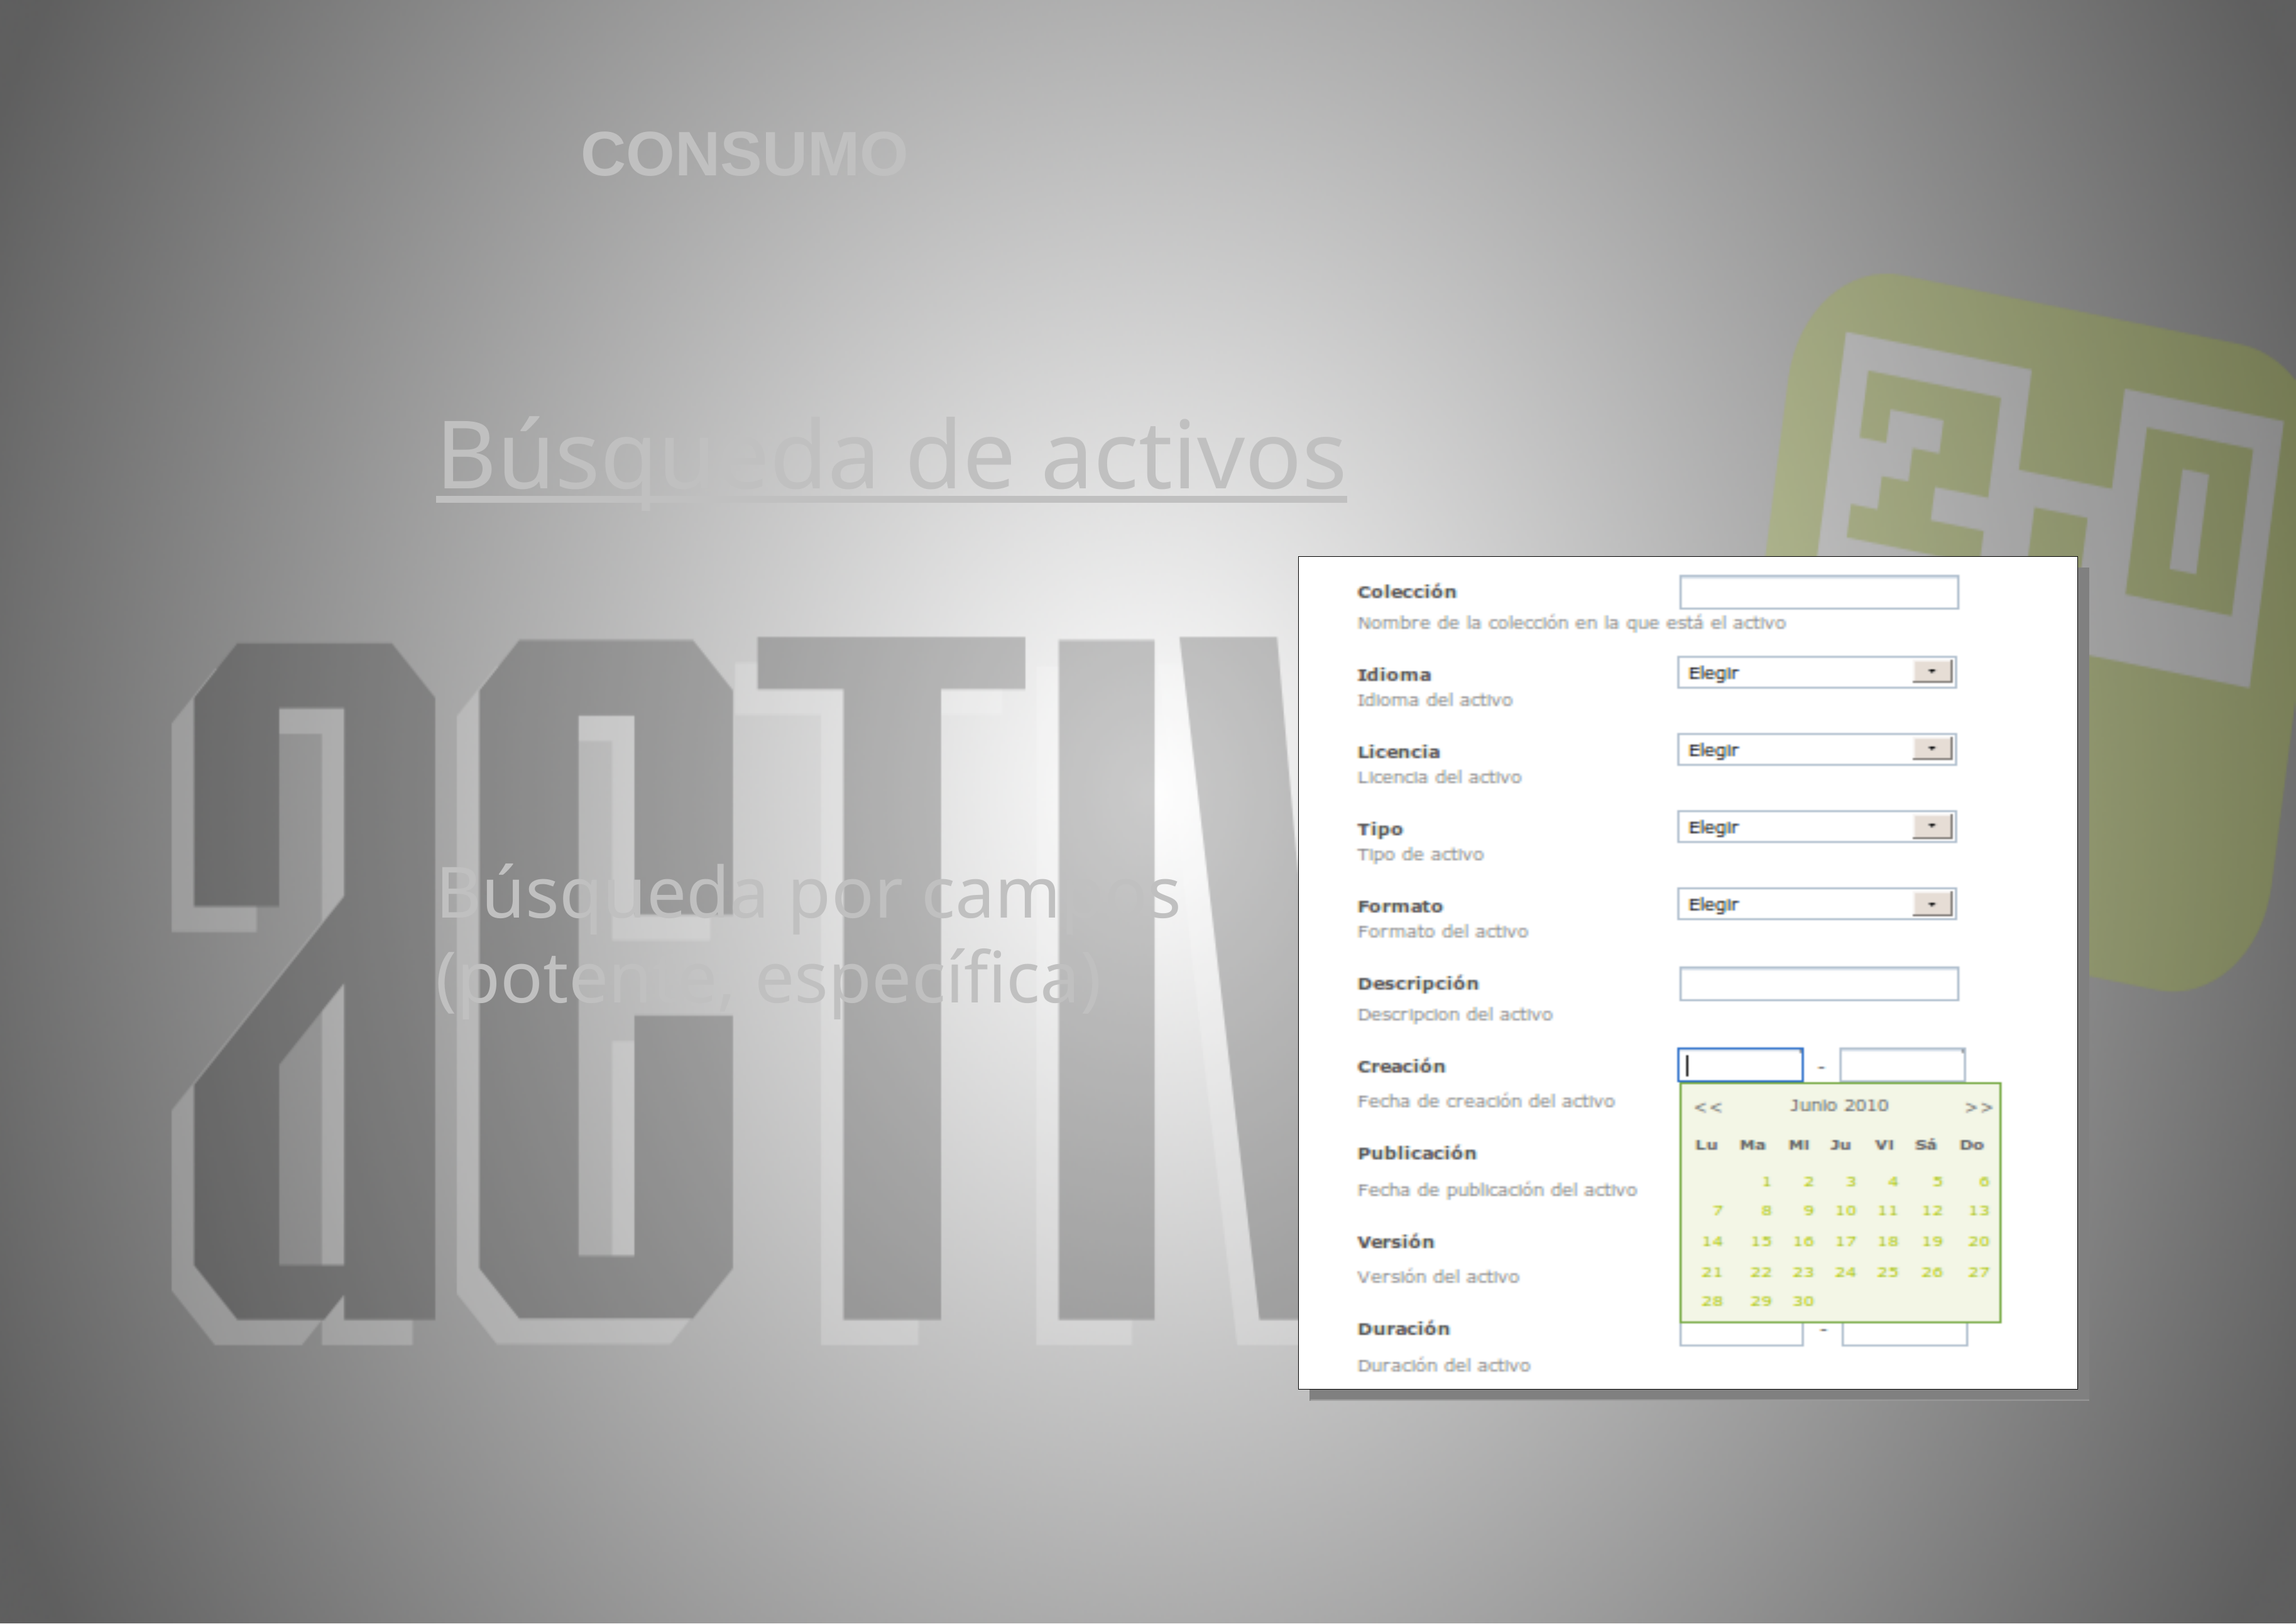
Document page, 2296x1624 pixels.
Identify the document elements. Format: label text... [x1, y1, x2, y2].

text_box Búsqueda de activos Búsqueda por campos (potente, específica) [427, 390, 2004, 1281]
picture [0, 0, 2296, 1623]
text_box CONSUMO [215, 112, 910, 189]
